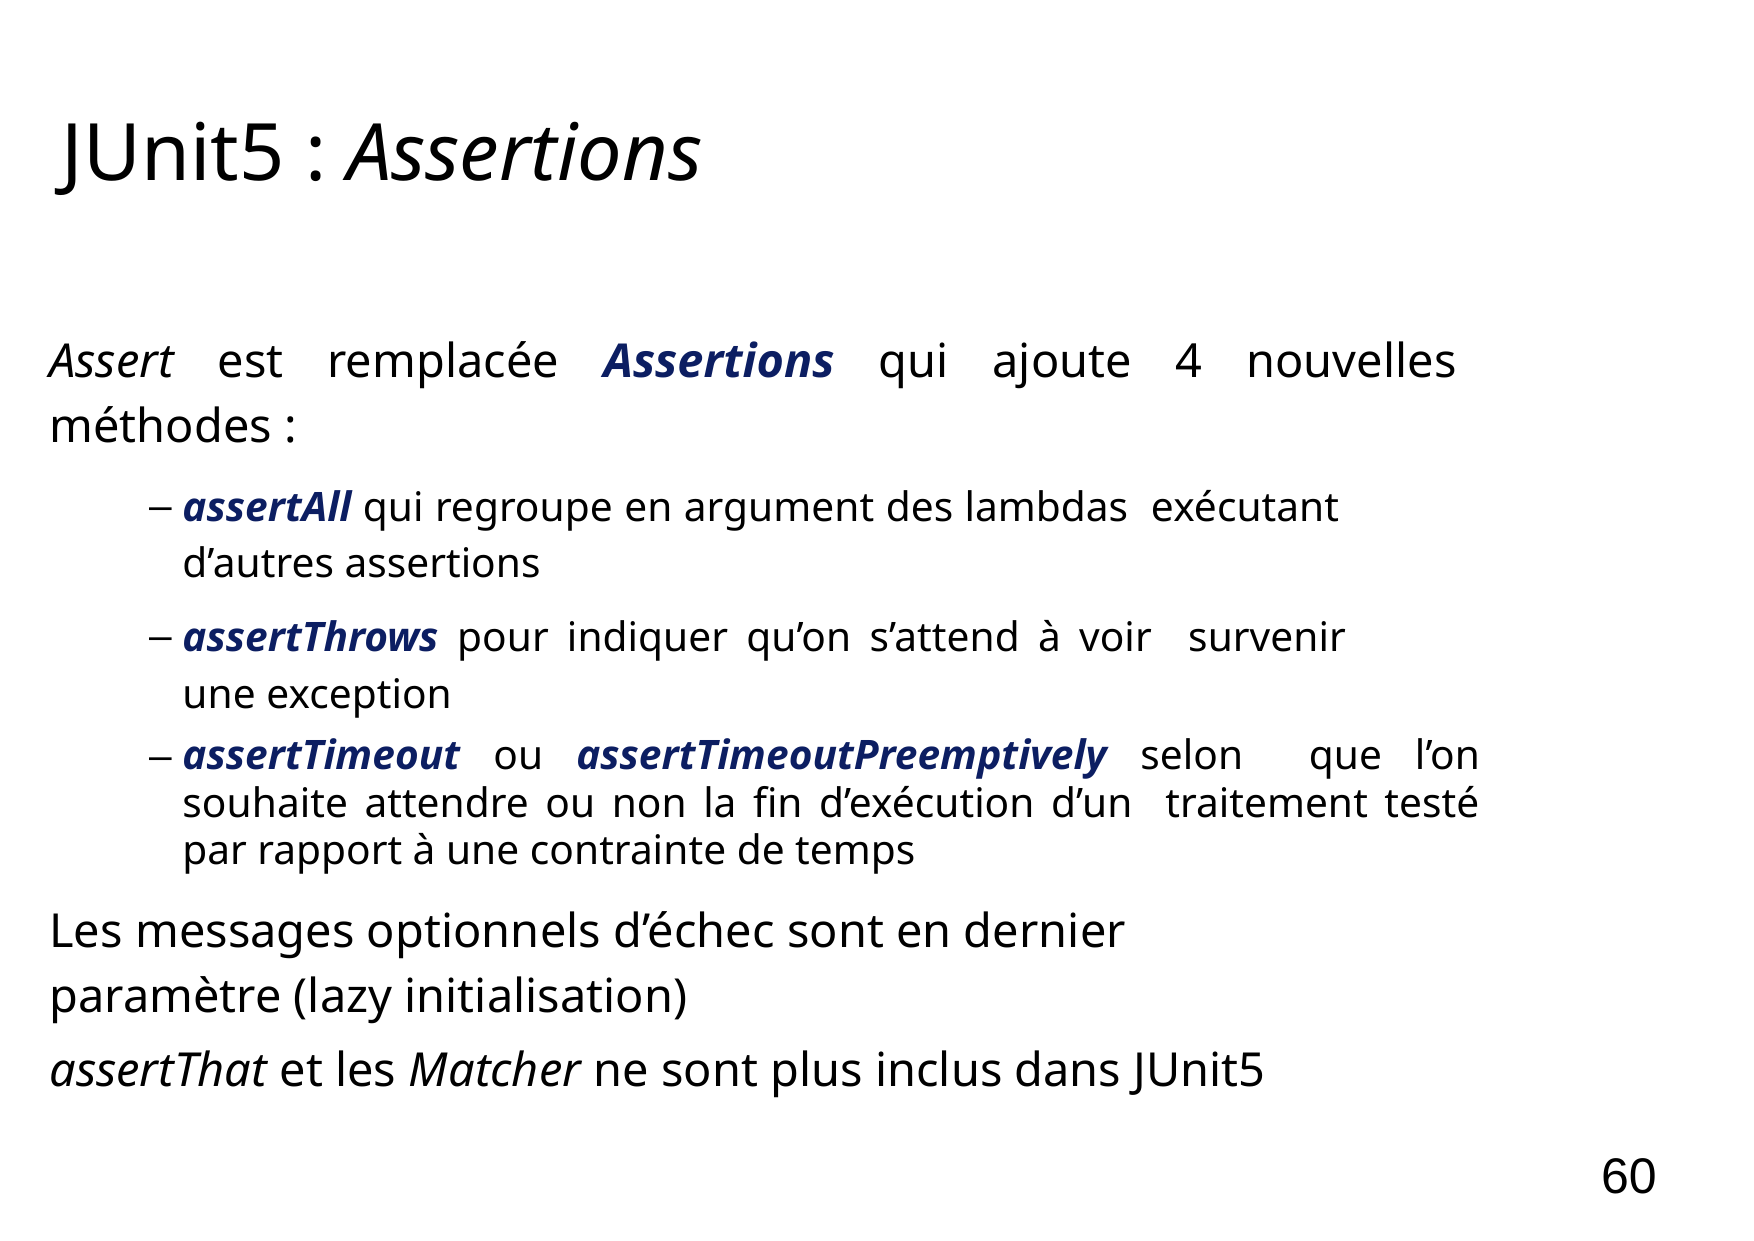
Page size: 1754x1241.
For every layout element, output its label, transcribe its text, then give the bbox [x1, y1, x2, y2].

text_box 60 [1594, 1135, 1658, 1204]
title JUnit5 : Assertions [59, 98, 1695, 309]
text_box Assert est remplacée Assertions qui ajoute 4 nouvelles méthodes : assertAll qui regroupe en argument des lambdas exécutant d’autres assertions assertThrows pour indiquer qu’on s’attend à voir survenir une exception assertTimeout ou assertTimeoutPreemptively selon que l’on souhaite attendre ou non la fin d’exécution d’un traitement testé par rapport à une contrainte de temps Les messages optionnels d’échec sont en dernier paramètre (lazy initialisation) assertThat et les Matcher ne sont plus inclus dans JUnit5 [47, 315, 1510, 1097]
